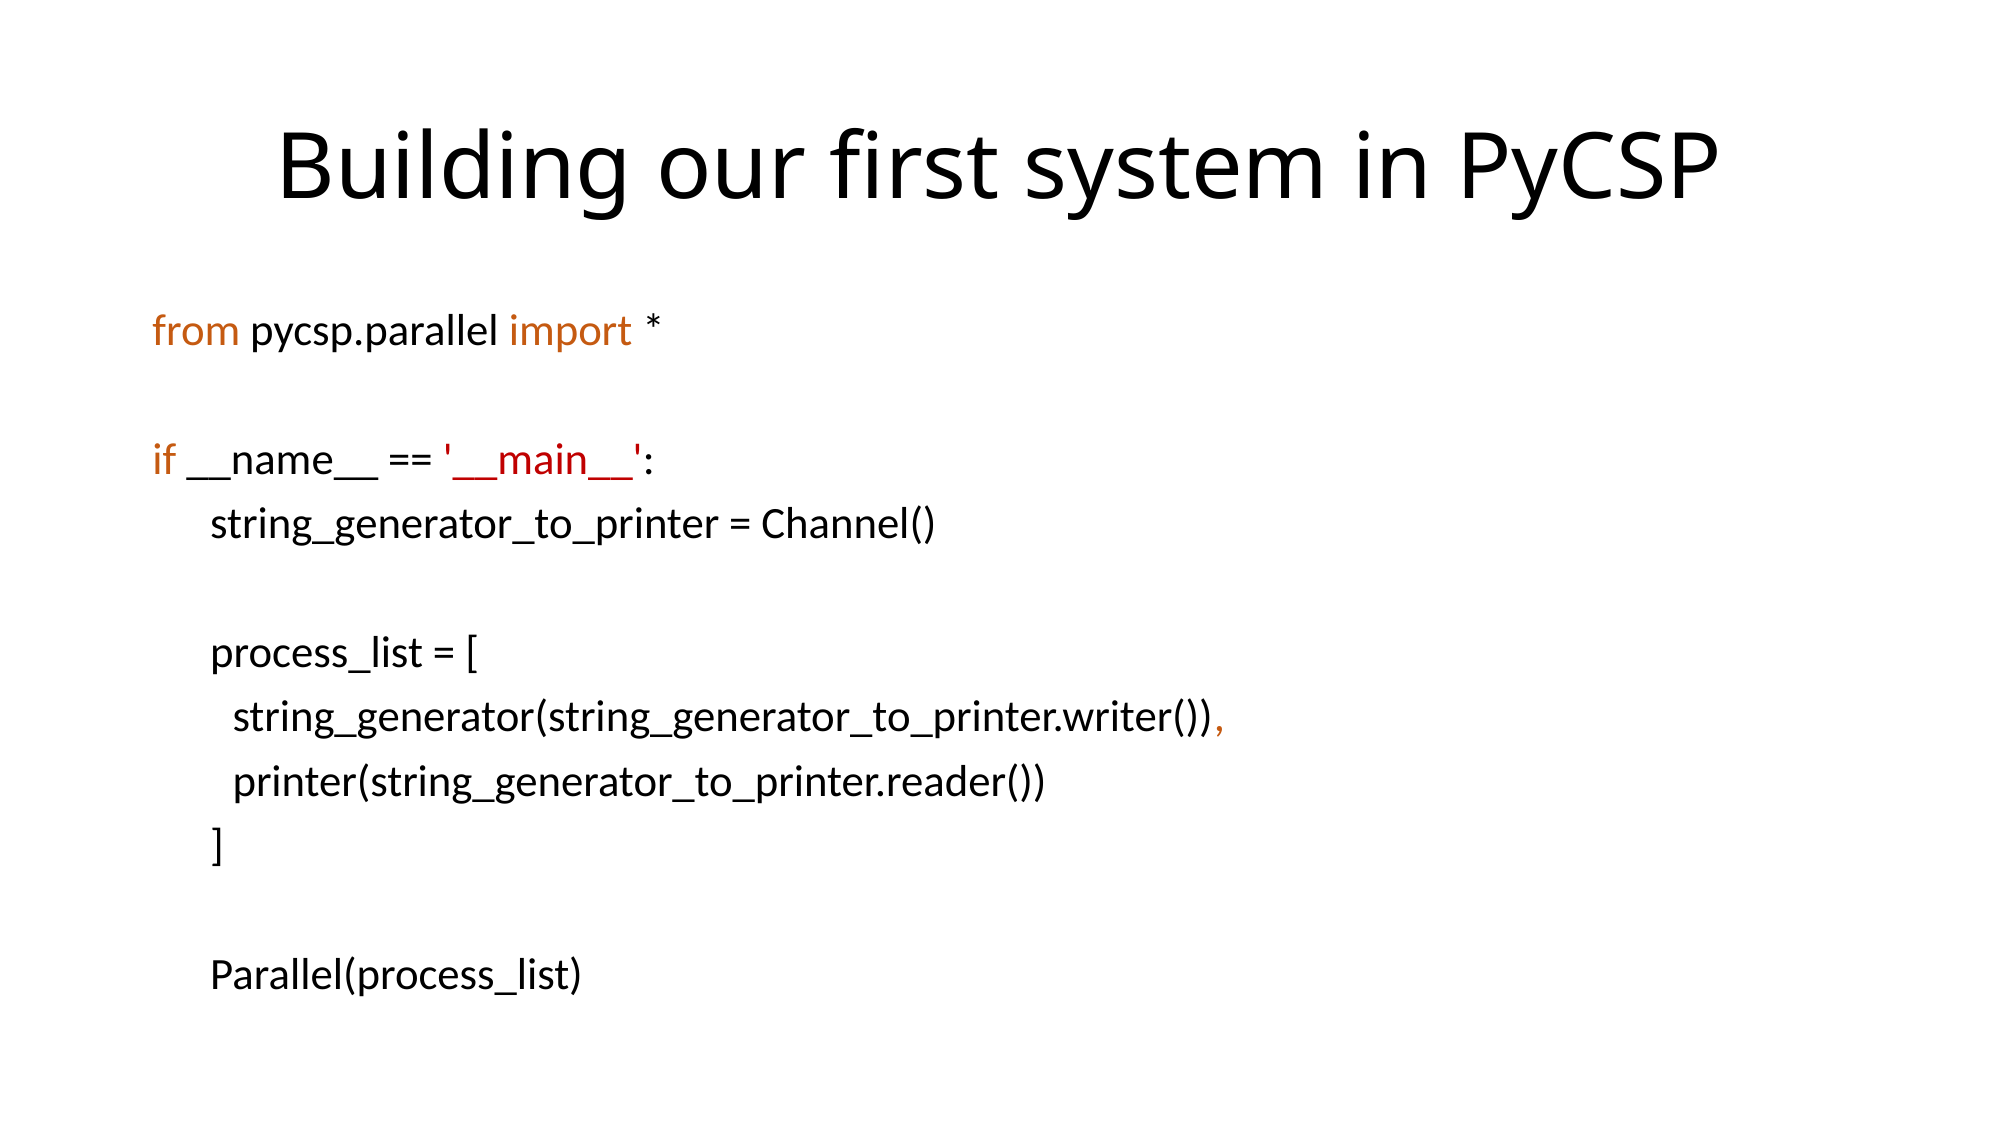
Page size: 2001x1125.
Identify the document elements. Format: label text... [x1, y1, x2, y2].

title Building our first system in PyCSP [137, 59, 1863, 278]
list from pycsp.parallel import * if __name__ == '__main__': string_generator_to_printer = Channel() process_list = [ string_generator(string_generator_to_printer.writer()), printer(string_generator_to_printer.reader()) ] Parallel(process_list) [137, 299, 1863, 1014]
